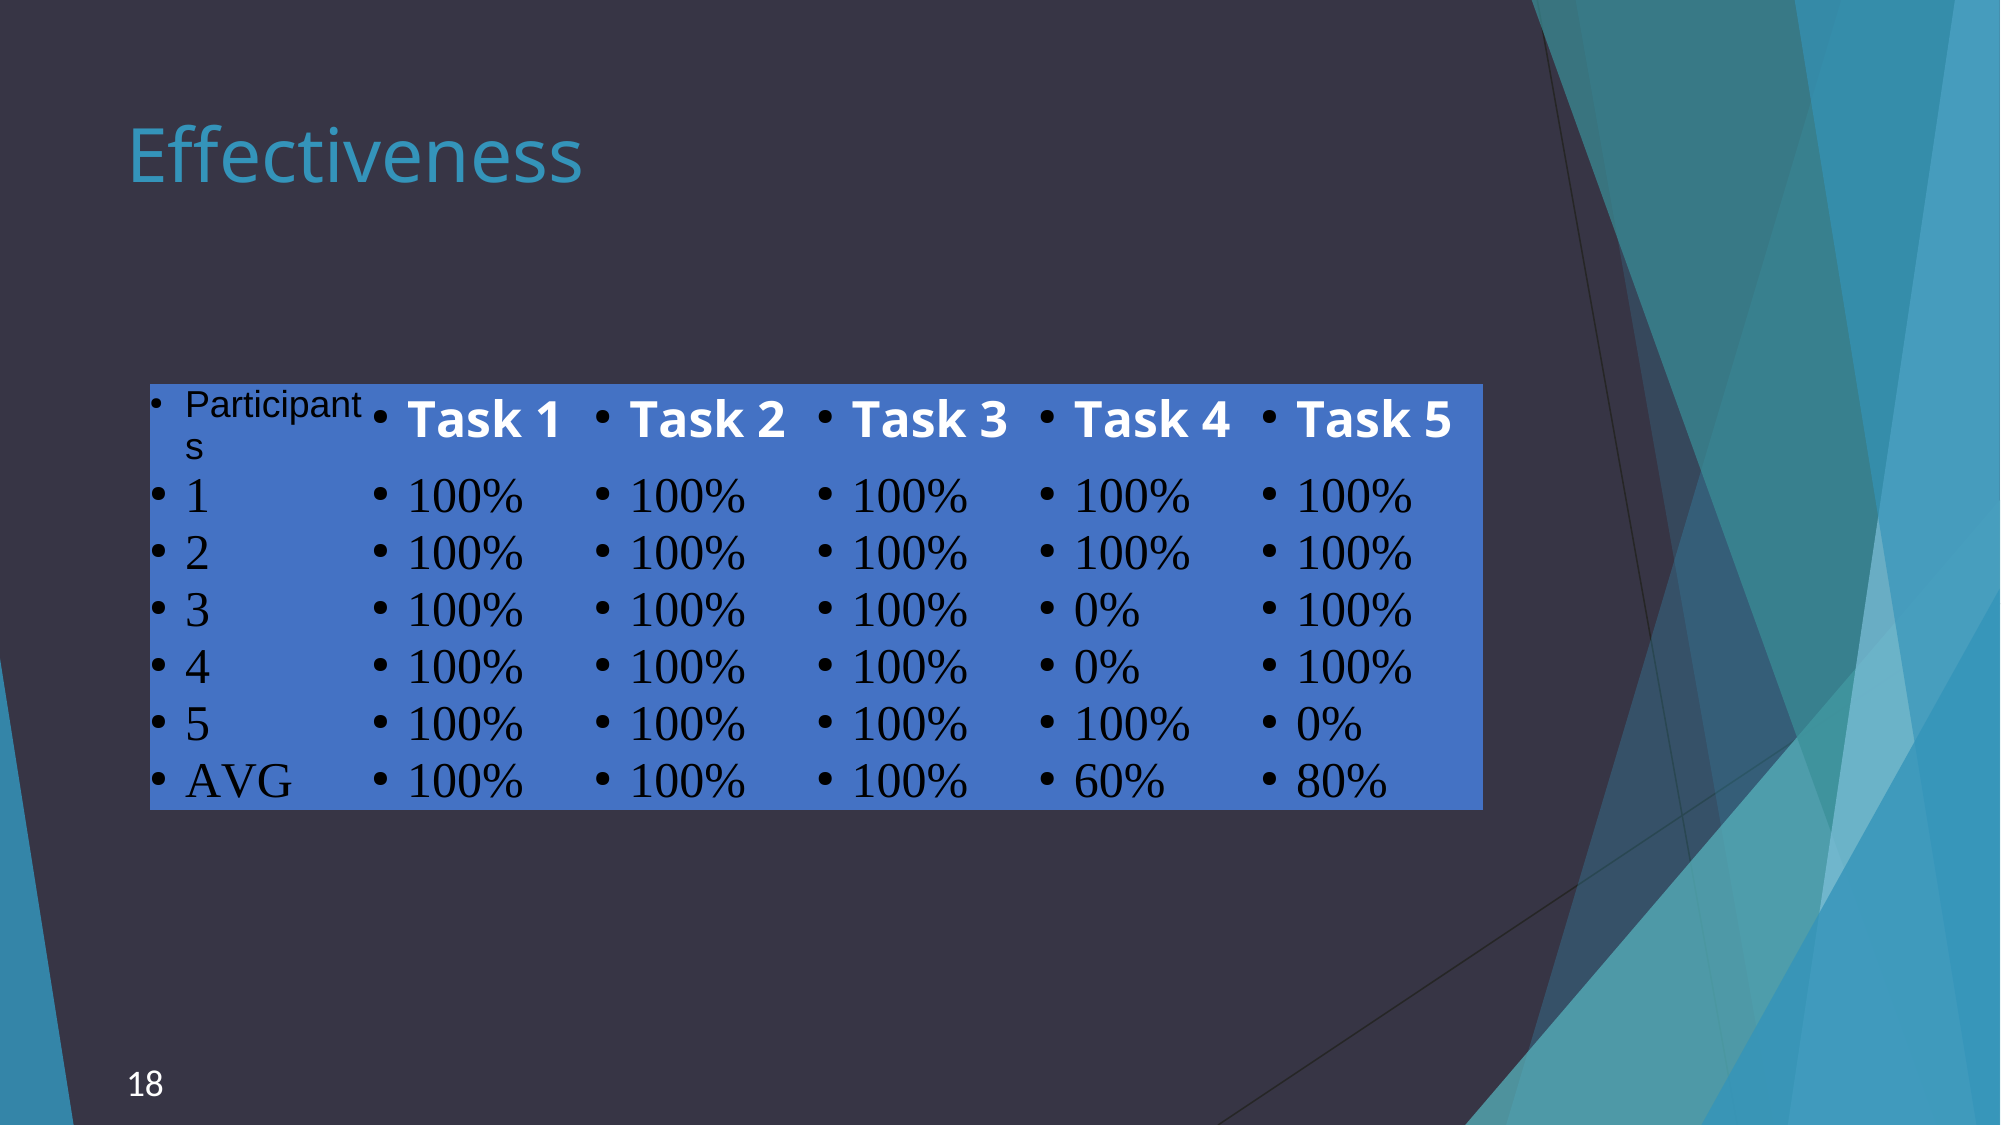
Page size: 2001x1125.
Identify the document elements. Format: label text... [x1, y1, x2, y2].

table_cell 100% [1038, 525, 1261, 582]
table_cell 80% [1261, 753, 1483, 810]
table_header Participants [150, 384, 372, 468]
table_cell 100% [1261, 582, 1483, 639]
table_cell 0% [1038, 639, 1261, 696]
table_cell 100% [1038, 468, 1261, 525]
table_header Task 3 [816, 384, 1038, 468]
table_cell 100% [372, 696, 594, 753]
table_cell 100% [1261, 525, 1483, 582]
table_cell 4 [150, 639, 372, 696]
table_cell 100% [372, 525, 594, 582]
table_cell 100% [816, 639, 1038, 696]
table_cell 0% [1038, 582, 1261, 639]
table_cell 100% [372, 753, 594, 810]
table_cell 100% [816, 468, 1038, 525]
table_cell 0% [1261, 696, 1483, 753]
table_header Task 1 [372, 384, 594, 468]
table_cell 100% [816, 753, 1038, 810]
table_cell 60% [1038, 753, 1261, 810]
table_cell 3 [150, 582, 372, 639]
table_cell 5 [150, 696, 372, 753]
table_cell 100% [594, 696, 816, 753]
table_cell 100% [816, 696, 1038, 753]
table_cell 100% [372, 582, 594, 639]
table_cell 100% [372, 468, 594, 525]
title Effectiveness [111, 99, 1522, 317]
table_cell 100% [594, 525, 816, 582]
table_cell 100% [1038, 696, 1261, 753]
table_cell 1 [150, 468, 372, 525]
table_cell 100% [594, 468, 816, 525]
table_cell 100% [1261, 639, 1483, 696]
table_cell 100% [816, 525, 1038, 582]
table_header Task 4 [1038, 384, 1261, 468]
table_cell AVG [150, 753, 372, 810]
table_cell 100% [594, 753, 816, 810]
table_cell 100% [372, 639, 594, 696]
table_cell 100% [594, 582, 816, 639]
table_cell 2 [150, 525, 372, 582]
table_header Task 5 [1261, 384, 1483, 468]
table_cell 100% [594, 639, 816, 696]
text_box 18 [111, 1051, 184, 1113]
table_cell 100% [816, 582, 1038, 639]
table_cell 100% [1261, 468, 1483, 525]
table_header Task 2 [594, 384, 816, 468]
